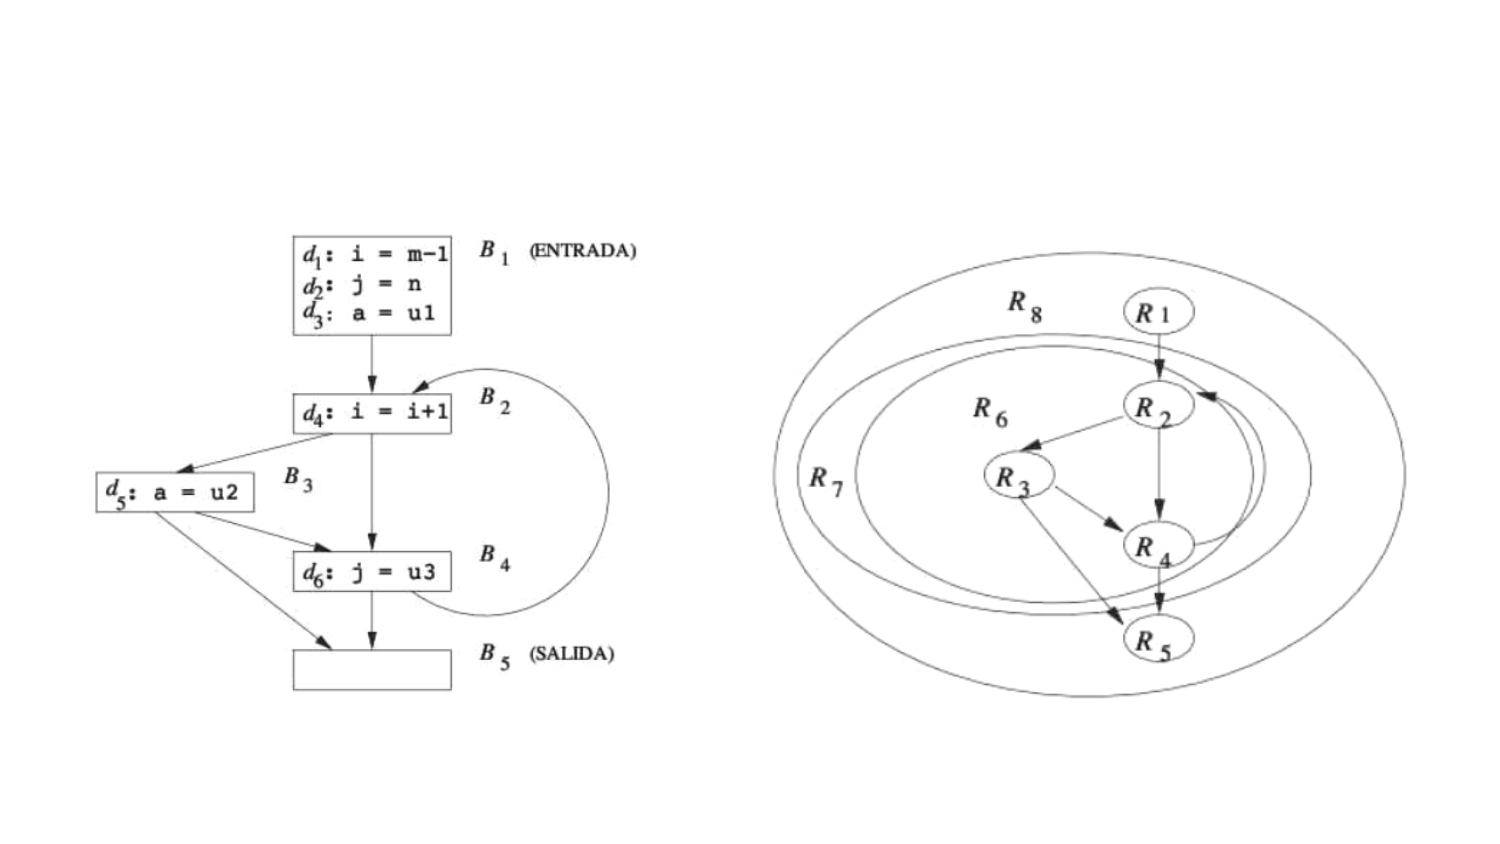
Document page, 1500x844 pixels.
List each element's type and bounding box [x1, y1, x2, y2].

picture [731, 225, 1441, 728]
picture [82, 210, 646, 712]
